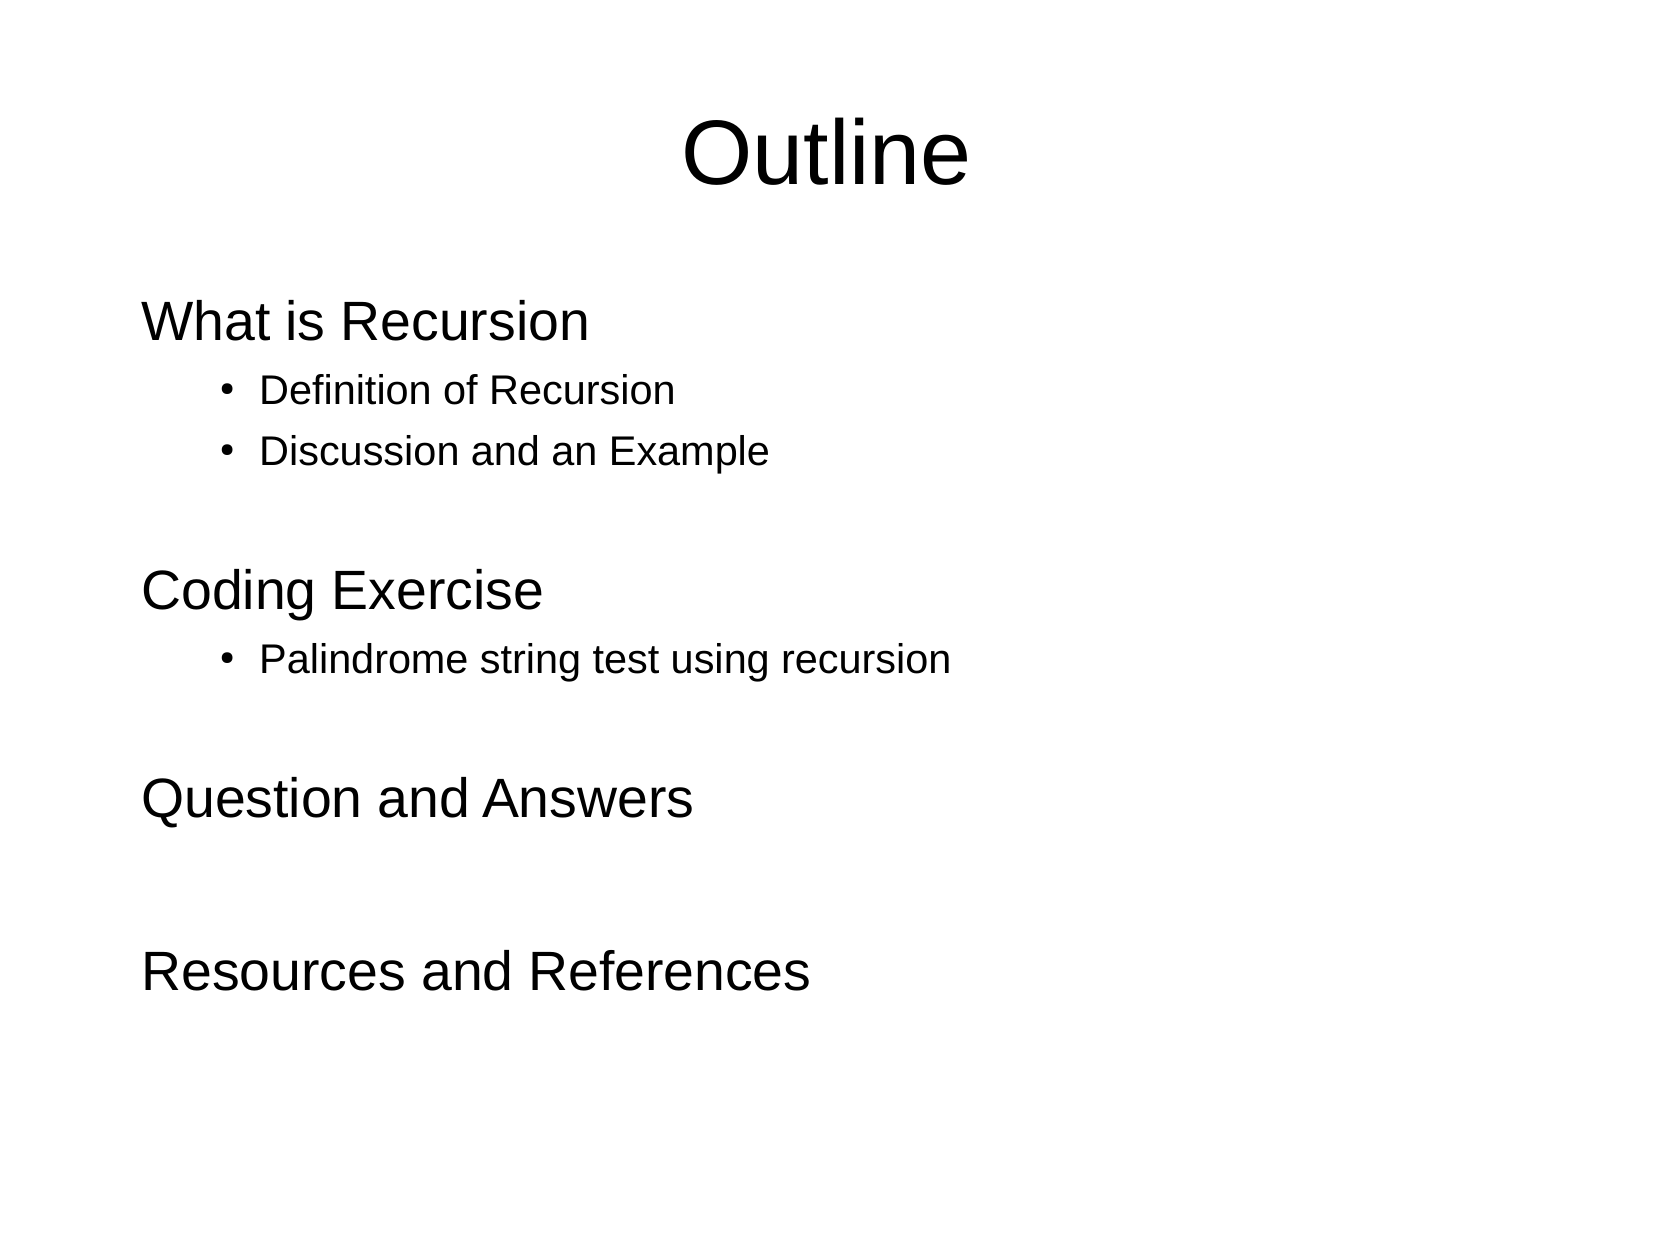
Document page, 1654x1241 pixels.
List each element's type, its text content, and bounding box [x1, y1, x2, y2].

title Outline [82, 49, 1571, 257]
list What is Recursion Definition of Recursion Discussion and an Example Coding Exercise Palindrome string test using recursion Question and Answers Resources and References [82, 290, 1571, 1010]
